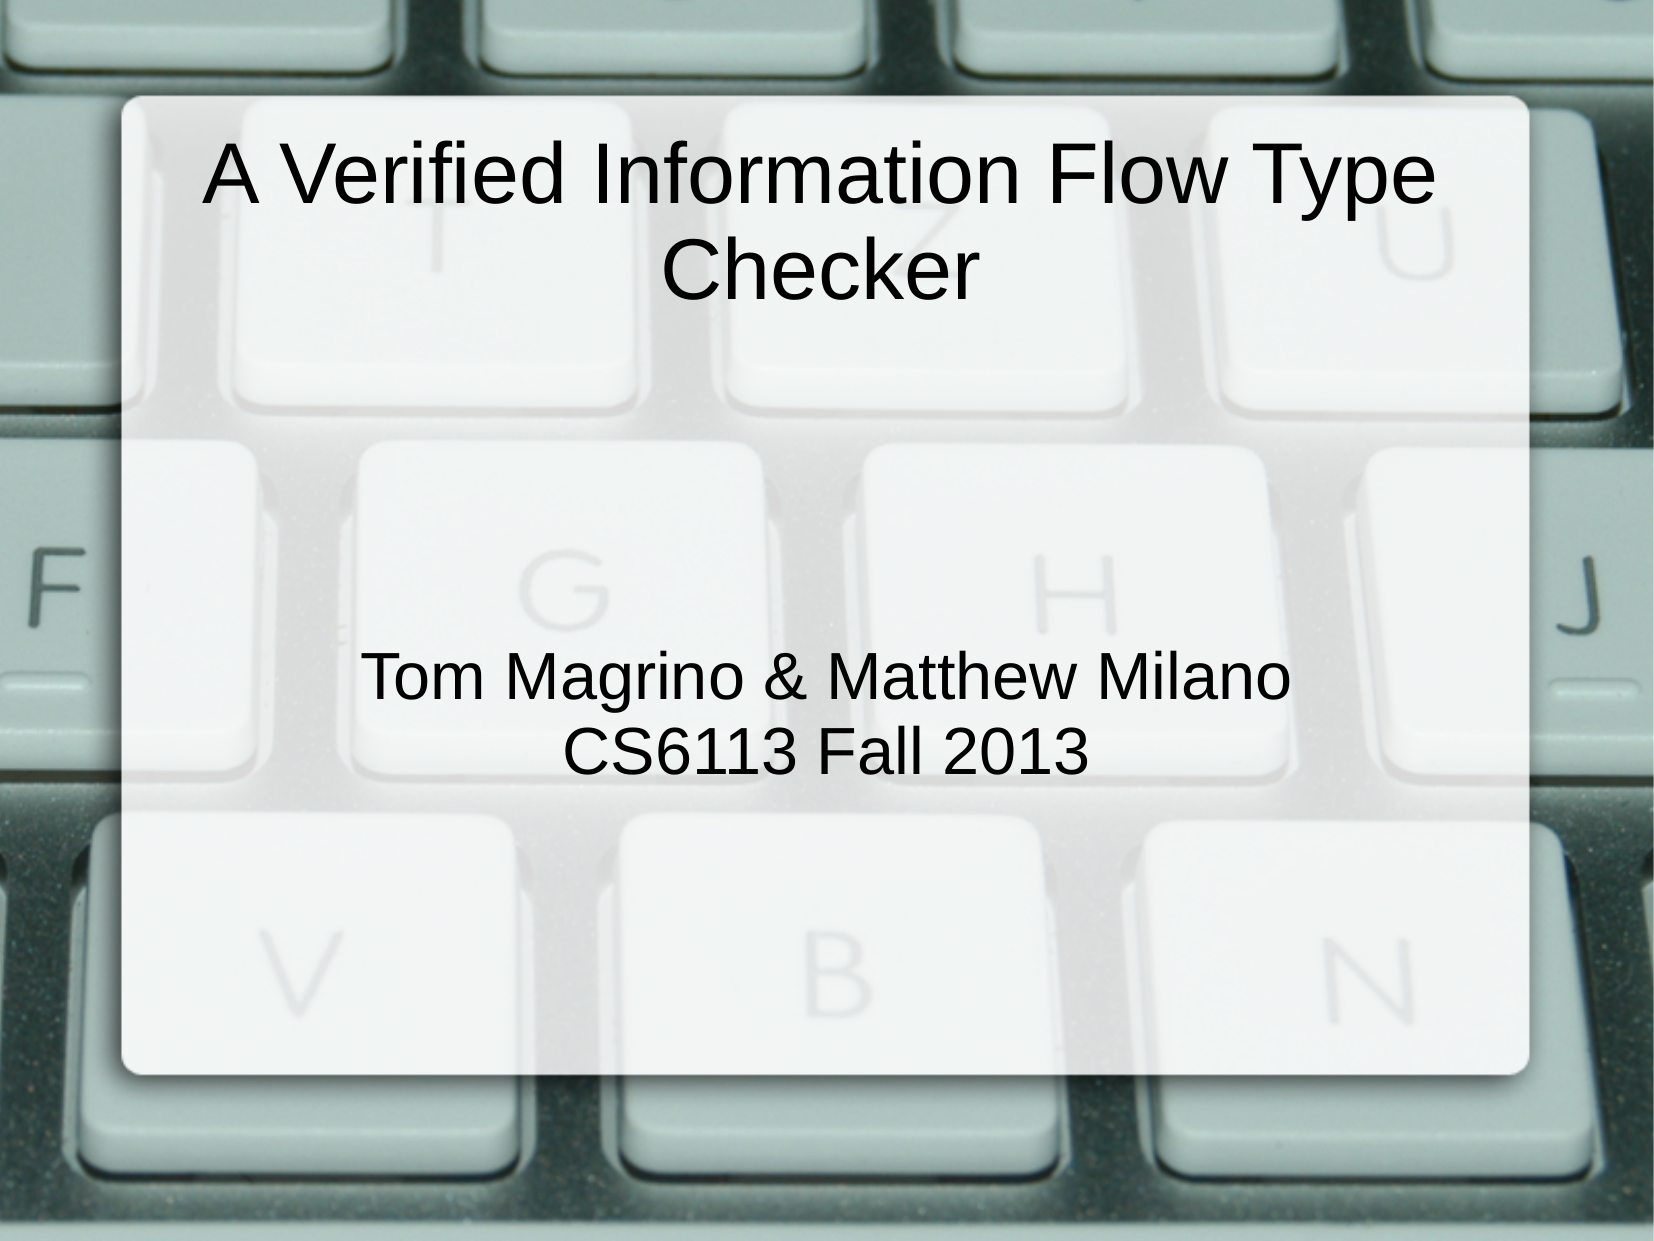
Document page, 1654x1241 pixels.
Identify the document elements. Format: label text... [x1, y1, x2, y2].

subtitle Tom Magrino & Matthew Milano CS6113 Fall 2013 [147, 354, 1506, 1074]
title A Verified Information Flow Type Checker [135, 117, 1506, 325]
picture [0, 0, 1654, 1241]
